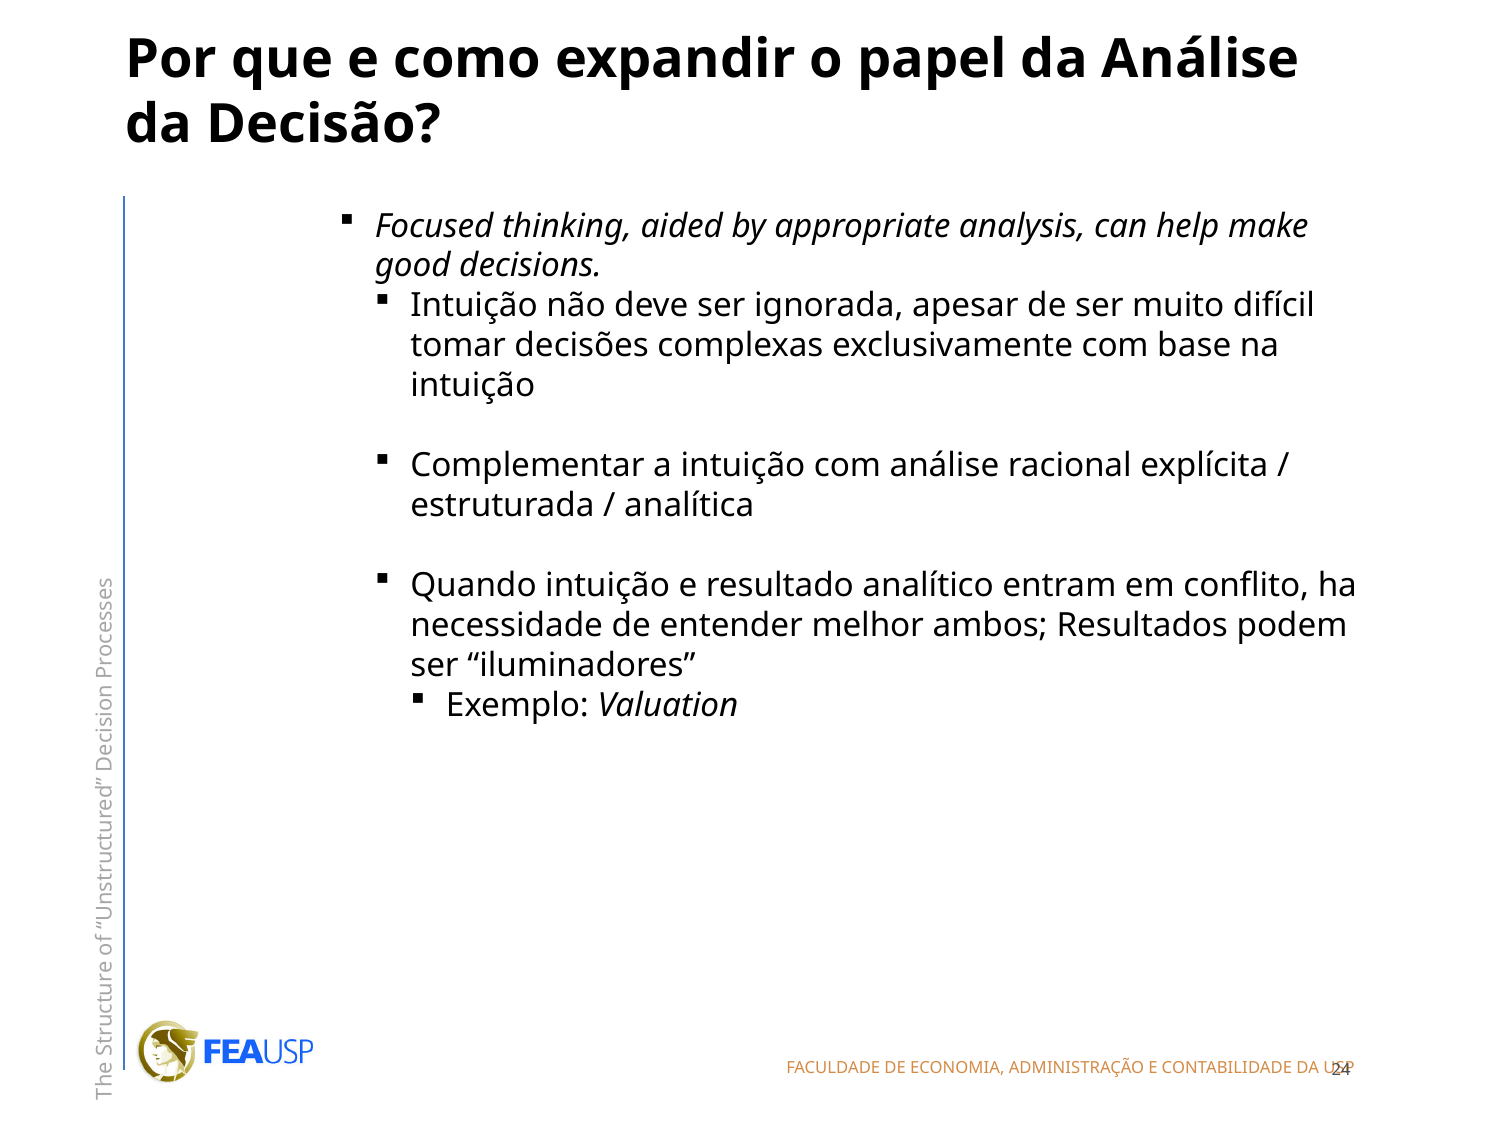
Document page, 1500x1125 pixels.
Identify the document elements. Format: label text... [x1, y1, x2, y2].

text_box <number> [1316, 1051, 1425, 1125]
text_box Por que e como expandir o papel da Análise da Decisão? [110, 66, 1387, 161]
picture [135, 1020, 313, 1084]
text_box Focused thinking, aided by appropriate analysis, can help make good decisions. Intuição não deve ser ignorada, apesar de ser muito difícil tomar decisões complexas exclusivamente com base na intuição Complementar a intuição com análise racional explícita / estruturada / analítica Quando intuição e resultado analítico entram em conflito, ha necessidade de entender melhor ambos; Resultados podem ser “iluminadores” Exemplo: Valuation [324, 196, 1400, 994]
